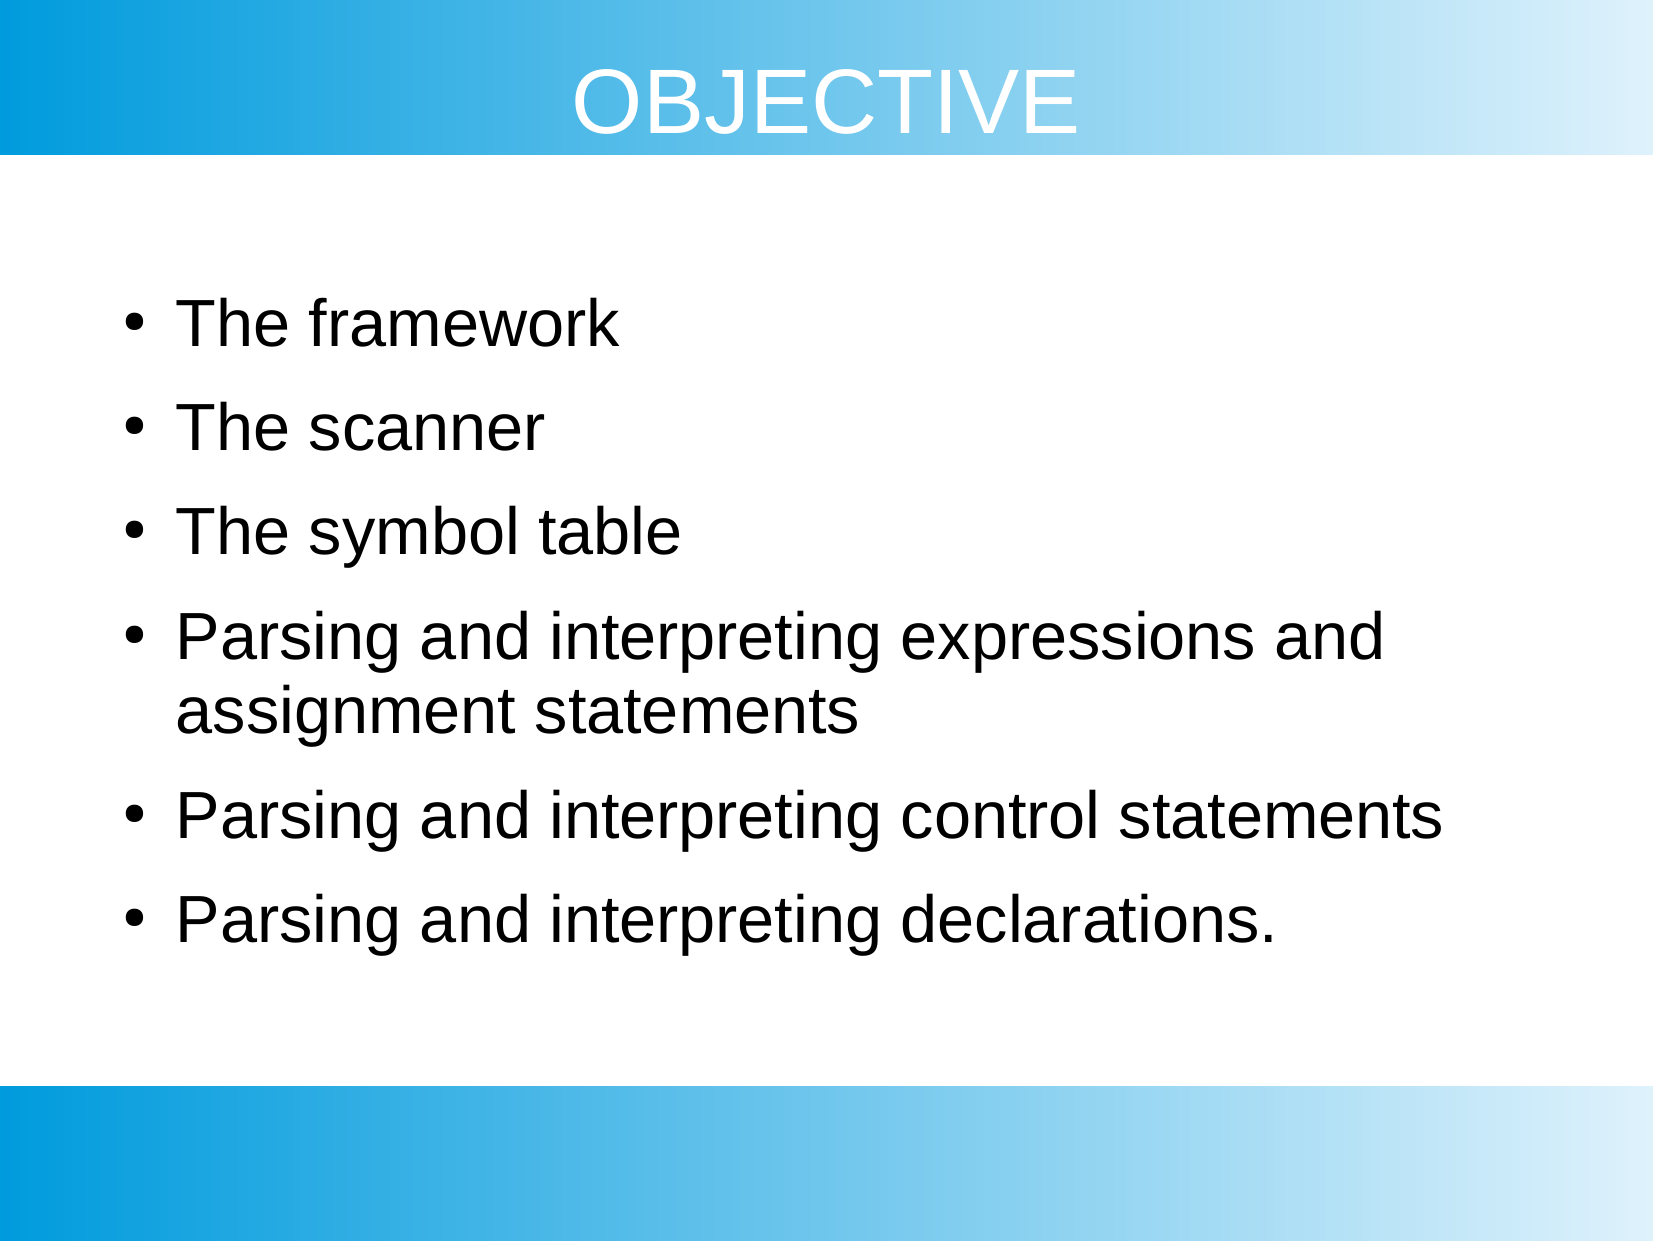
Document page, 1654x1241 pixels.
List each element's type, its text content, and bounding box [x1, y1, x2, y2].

list The framework The scanner The symbol table Parsing and interpreting expressions and assignment statements Parsing and interpreting control statements Parsing and interpreting declarations. [105, 285, 1594, 1006]
title OBJECTIVE [82, 49, 1571, 155]
